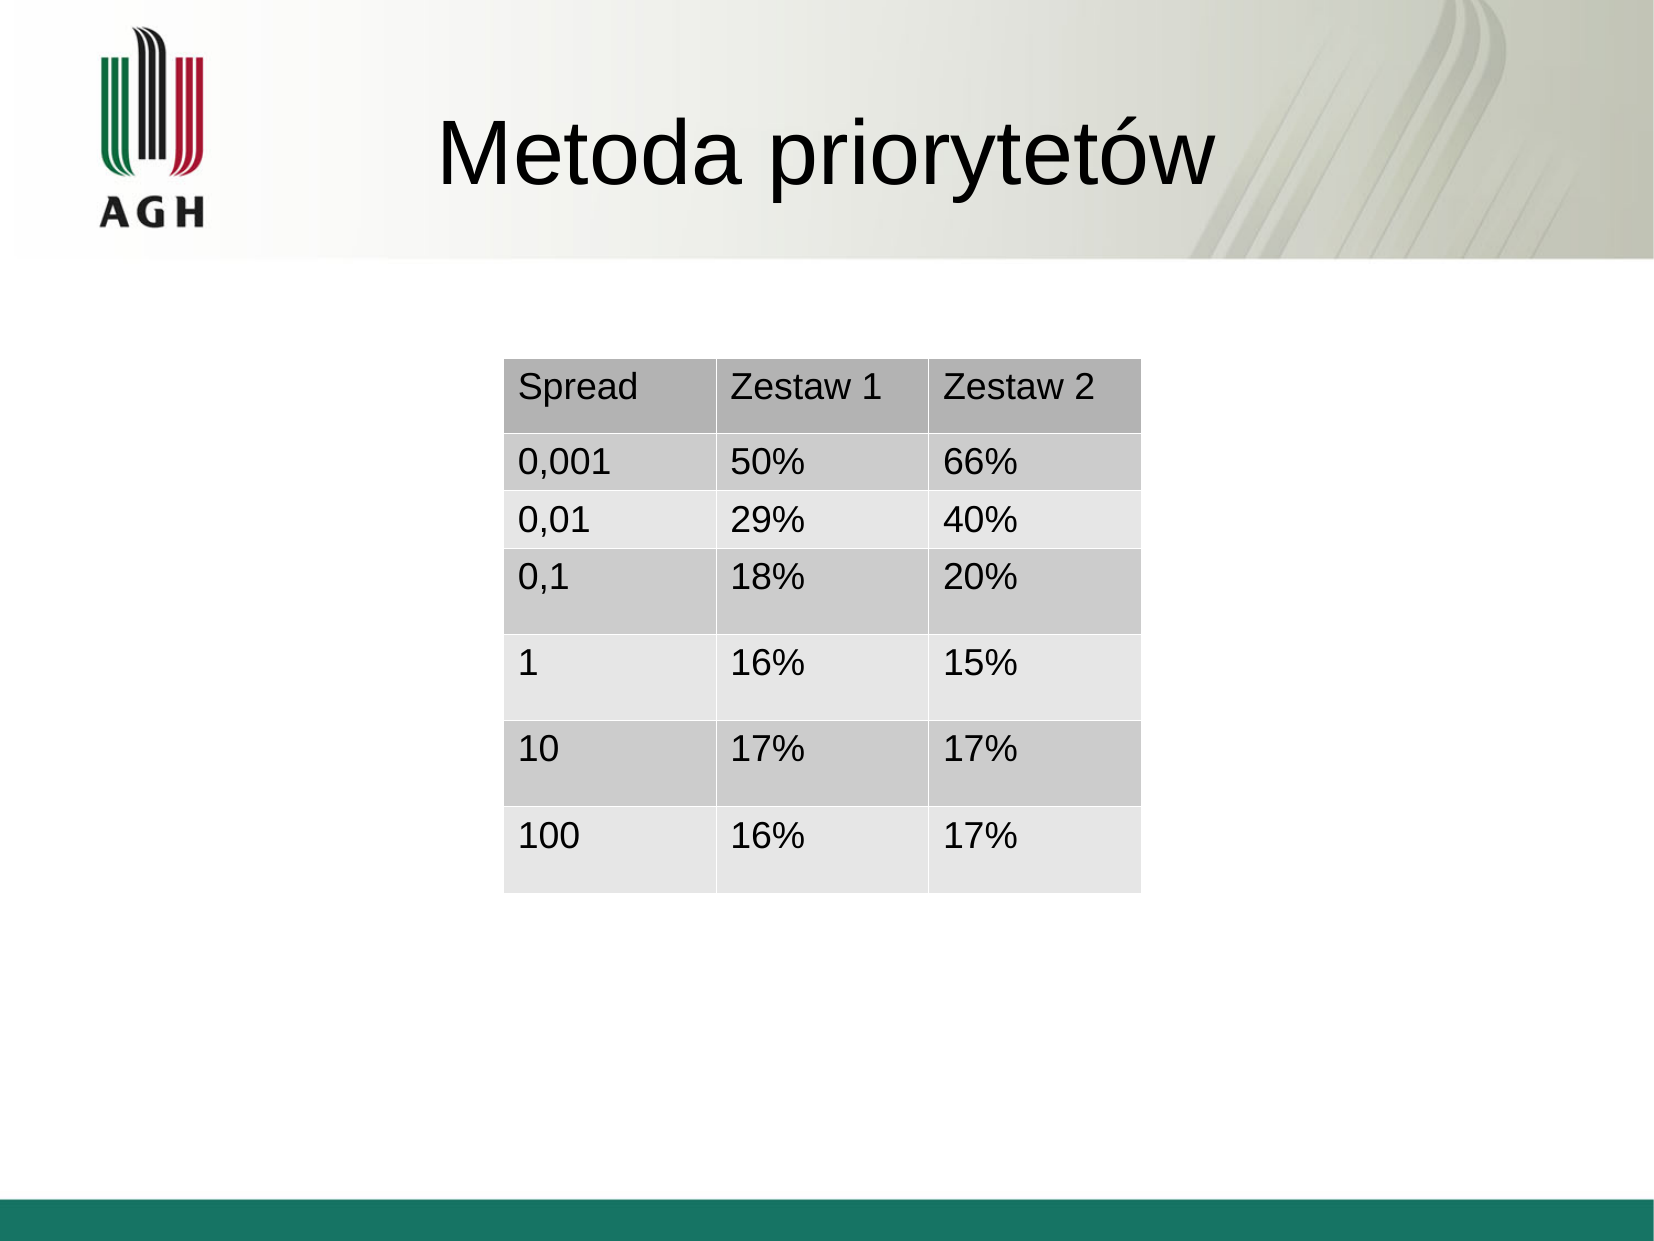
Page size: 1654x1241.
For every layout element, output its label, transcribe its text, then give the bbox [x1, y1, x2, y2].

table_cell 100 [504, 807, 716, 893]
table_cell 40% [929, 491, 1141, 548]
table_cell 1 [504, 635, 716, 720]
table_cell 66% [929, 434, 1141, 490]
table_cell 10 [504, 721, 716, 806]
table_cell 29% [717, 491, 928, 548]
table_cell 0,1 [504, 549, 716, 634]
table_cell 17% [929, 721, 1141, 806]
table_cell 17% [717, 721, 928, 806]
table_cell 0,001 [504, 434, 716, 490]
table_header Zestaw 1 [717, 359, 928, 433]
table_cell 50% [717, 434, 928, 490]
picture [0, 0, 1654, 1241]
table_cell 18% [717, 549, 928, 634]
table_header Zestaw 2 [929, 359, 1141, 433]
table_cell 17% [929, 807, 1141, 893]
table_cell 16% [717, 635, 928, 720]
table_cell 20% [929, 549, 1141, 634]
table_header Spread [504, 359, 716, 433]
table_cell 16% [717, 807, 928, 893]
title Metoda priorytetów [82, 49, 1571, 257]
table_cell 0,01 [504, 491, 716, 548]
table_cell 15% [929, 635, 1141, 720]
